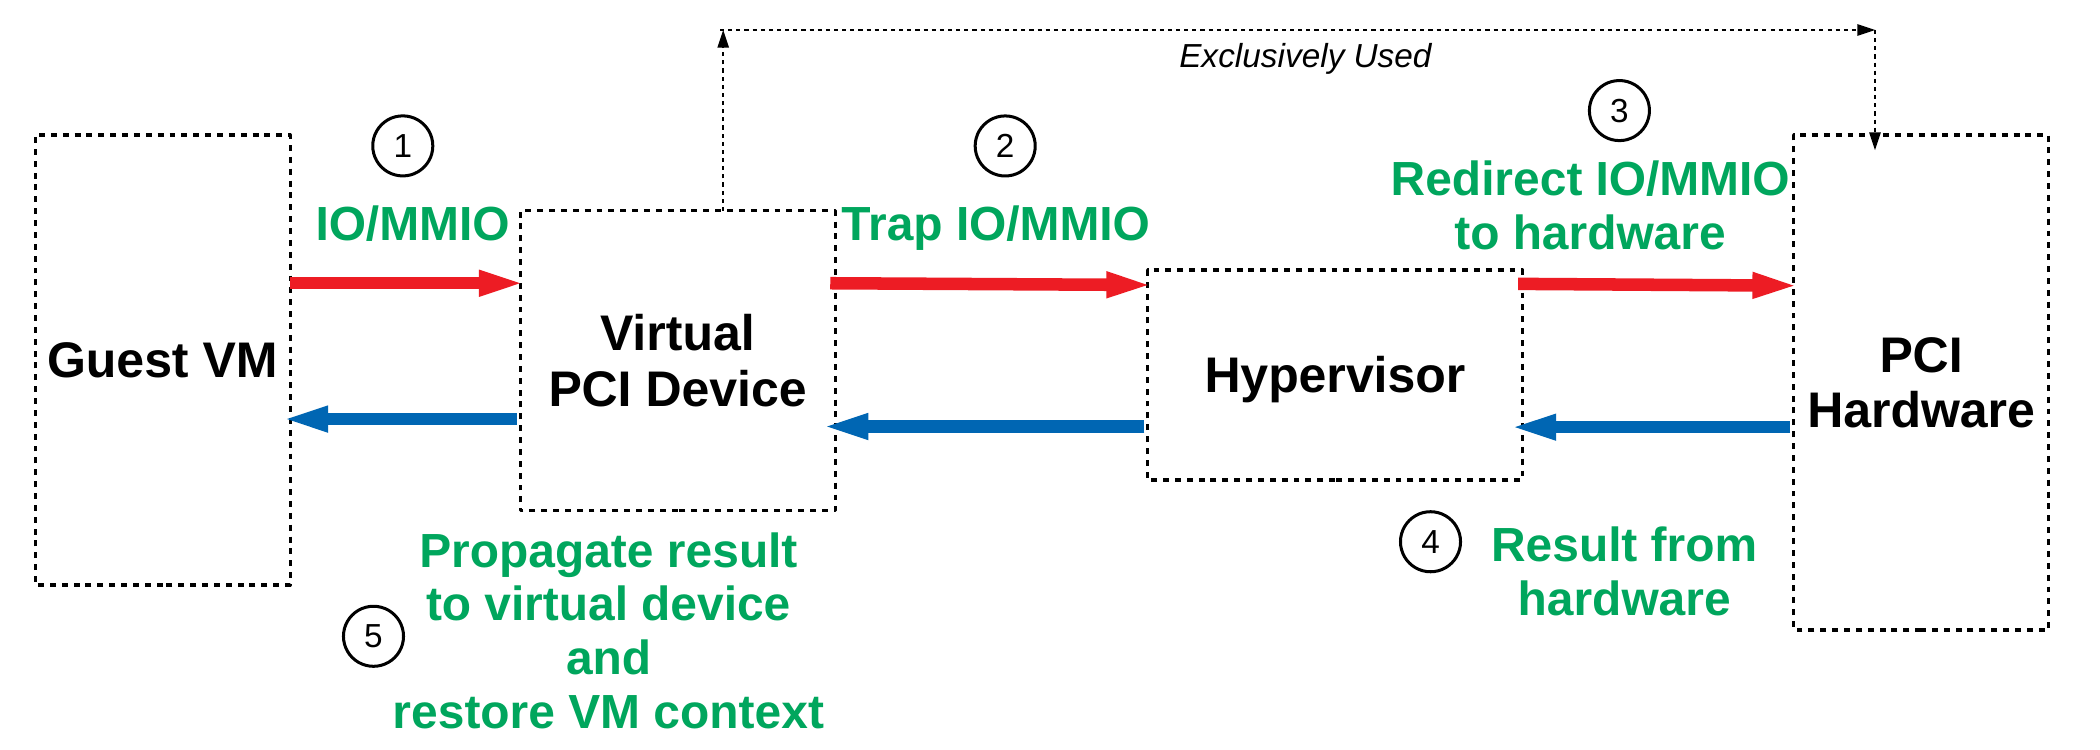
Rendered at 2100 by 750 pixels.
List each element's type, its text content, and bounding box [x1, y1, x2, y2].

text_box 5 [343, 606, 404, 667]
text_box Result from hardware [1476, 510, 1773, 634]
text_box Guest VM [35, 135, 291, 586]
text_box Propagate result to virtual device and restore VM context [377, 516, 840, 747]
text_box Hypervisor [1147, 269, 1523, 481]
text_box Redirect IO/MMIO to hardware [1375, 144, 1806, 267]
text_box 2 [975, 115, 1036, 176]
text_box 4 [1400, 511, 1461, 572]
text_box PCI Hardware [1793, 135, 2049, 631]
text_box Exclusively Used [1164, 29, 1447, 82]
text_box 3 [1589, 80, 1650, 141]
text_box 1 [372, 115, 433, 176]
text_box Virtual PCI Device [520, 210, 836, 511]
text_box Trap IO/MMIO [826, 189, 1166, 258]
text_box IO/MMIO [300, 189, 525, 258]
